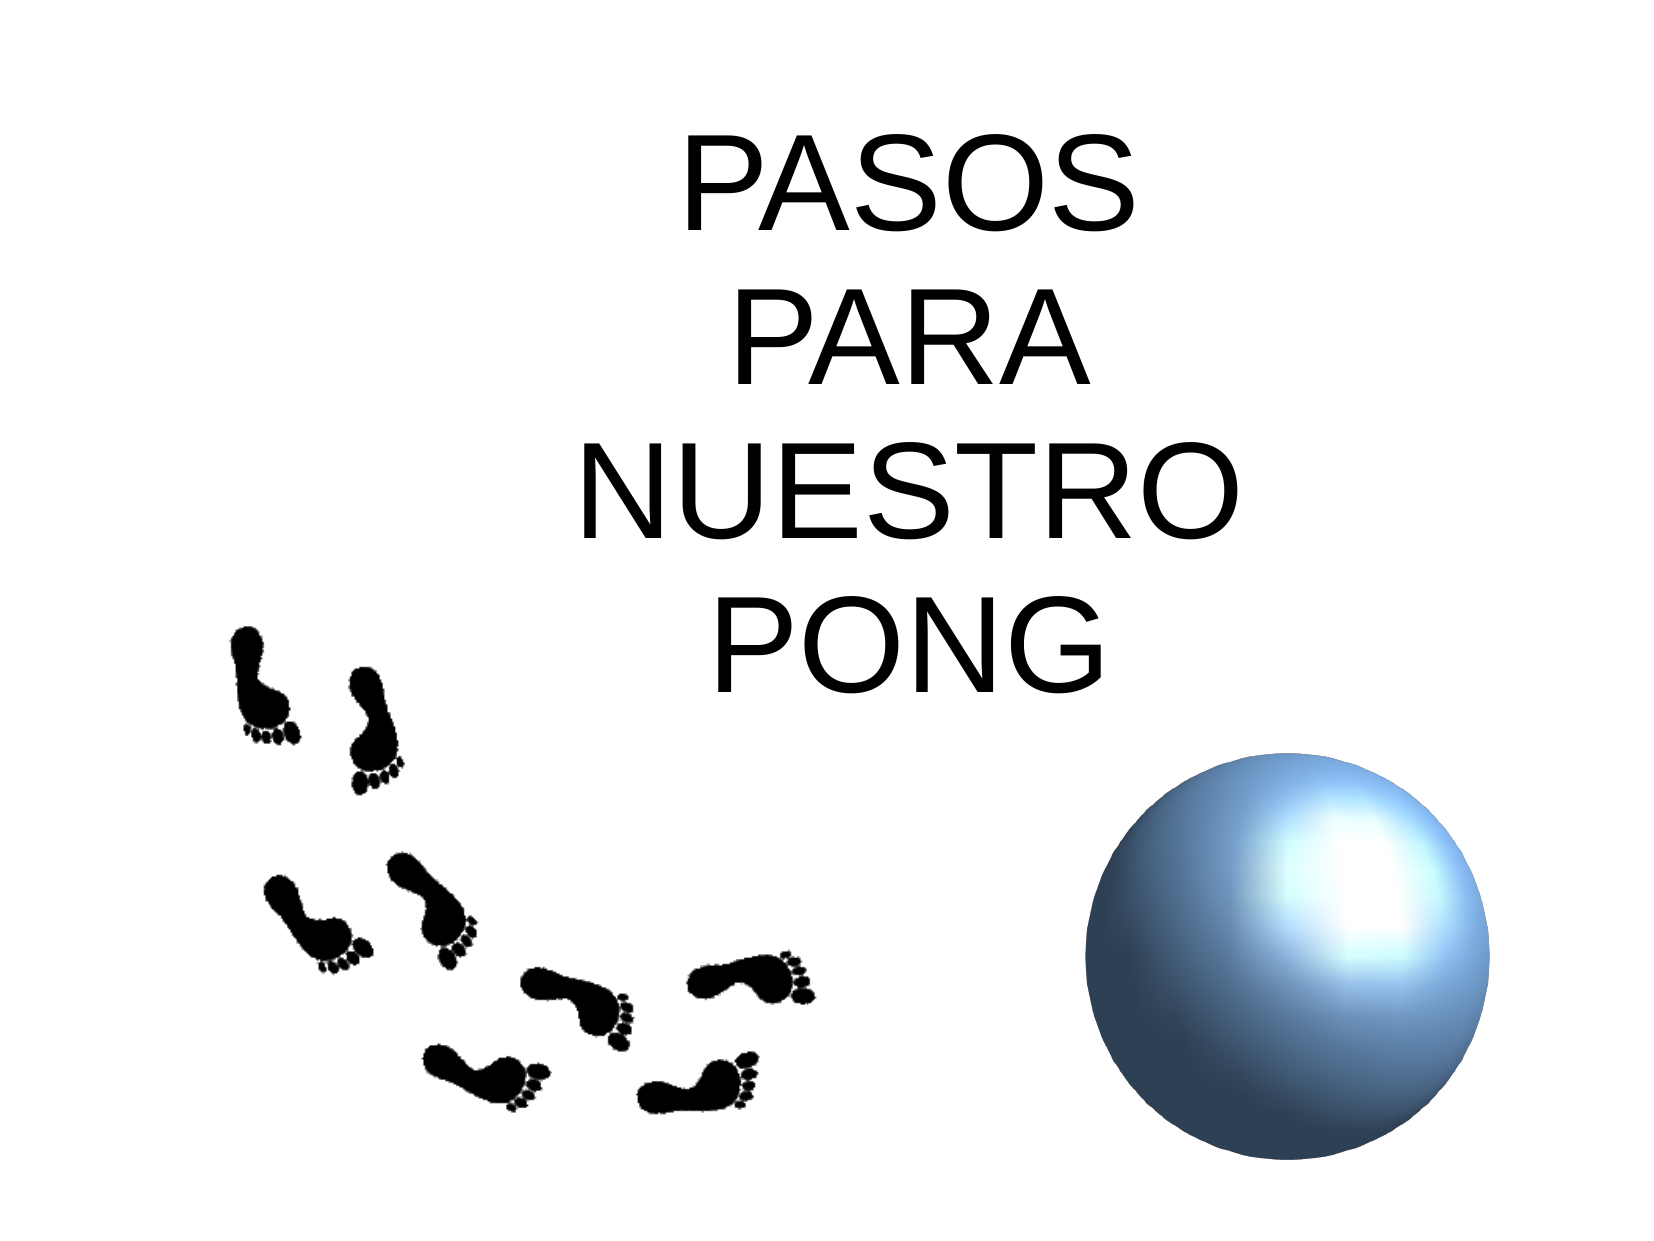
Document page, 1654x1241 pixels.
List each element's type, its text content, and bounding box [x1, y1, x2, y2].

picture [200, 525, 843, 1205]
title PASOS PARA NUESTRO PONG [165, 106, 1654, 722]
